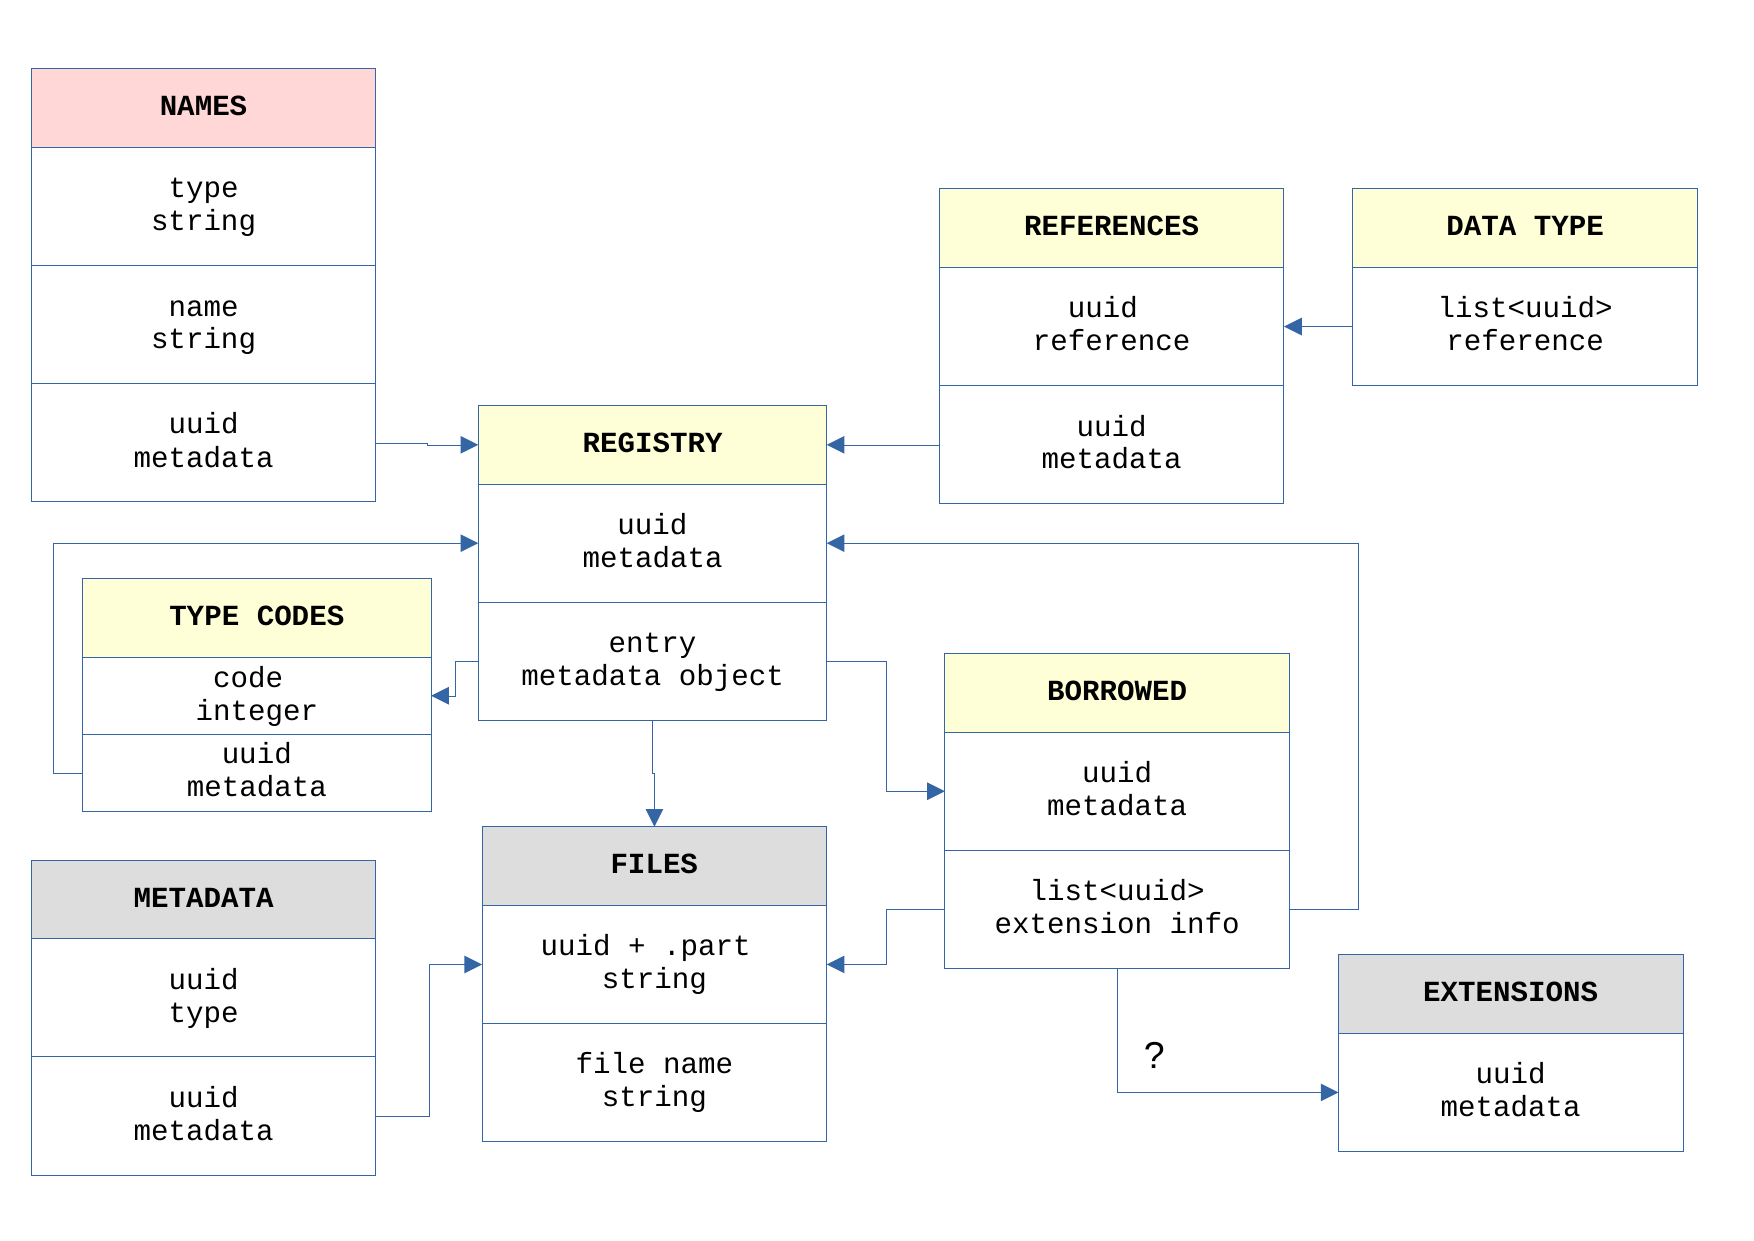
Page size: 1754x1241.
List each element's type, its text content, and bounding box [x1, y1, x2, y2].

text_box TYPE CODES [82, 578, 432, 657]
text_box uuid metadata [939, 385, 1284, 504]
text_box uuid metadata [82, 734, 432, 812]
text_box entry metadata object [478, 602, 827, 721]
text_box uuid metadata [944, 732, 1290, 850]
text_box list<uuid> reference [1352, 267, 1698, 386]
text_box REFERENCES [939, 188, 1284, 267]
text_box code integer [82, 657, 432, 734]
text_box uuid metadata [478, 484, 827, 602]
text_box uuid type [31, 938, 376, 1056]
text_box REGISTRY [478, 405, 827, 484]
text_box EXTENSIONS [1338, 954, 1684, 1033]
text_box file name string [482, 1023, 827, 1142]
text_box uuid + .part string [482, 905, 827, 1023]
text_box DATA TYPE [1352, 188, 1698, 267]
text_box uuid metadata [31, 383, 376, 502]
text_box uuid metadata [1338, 1033, 1684, 1152]
text_box list<uuid> extension info [944, 850, 1290, 969]
text_box NAMES [31, 68, 376, 147]
text_box type string [31, 147, 376, 265]
text_box uuid metadata [31, 1056, 376, 1176]
text_box ? [1128, 1027, 1180, 1085]
text_box FILES [482, 826, 827, 905]
text_box BORROWED [944, 653, 1290, 732]
text_box METADATA [31, 860, 376, 938]
text_box name string [31, 265, 376, 383]
text_box uuid reference [939, 267, 1284, 385]
